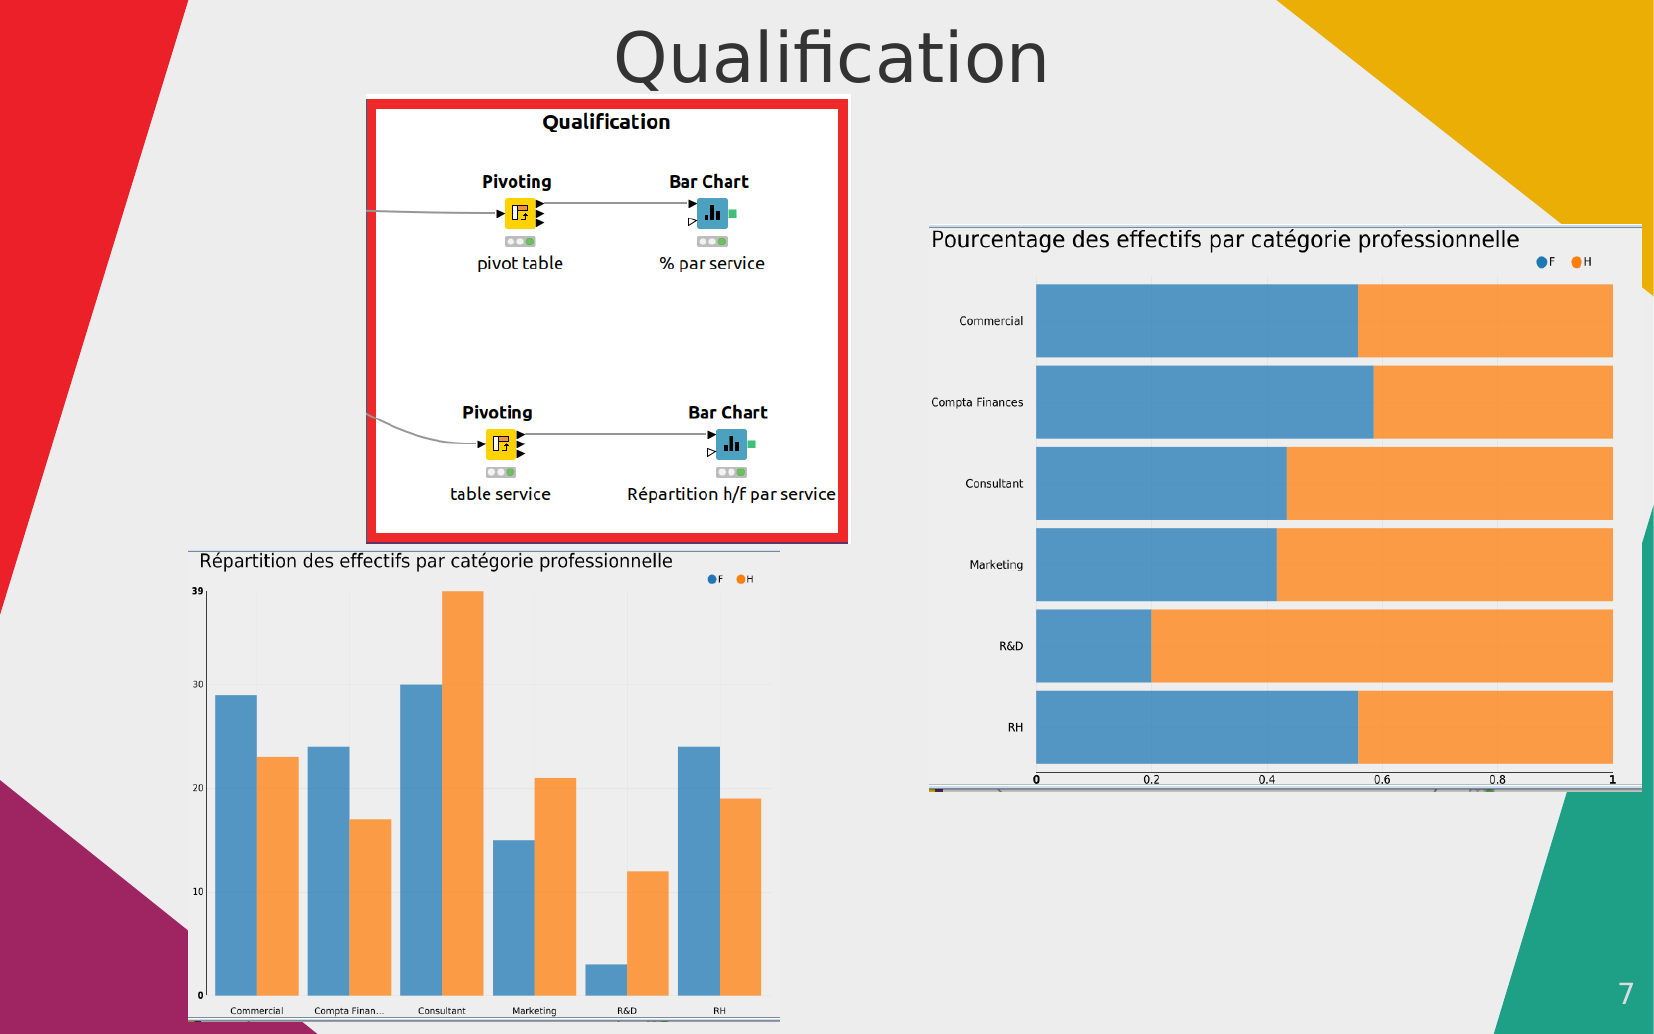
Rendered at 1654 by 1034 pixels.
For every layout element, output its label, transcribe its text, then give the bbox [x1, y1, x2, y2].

picture [188, 550, 780, 1022]
picture [929, 224, 1642, 792]
title Qualification [120, 0, 1545, 141]
picture [366, 94, 851, 544]
